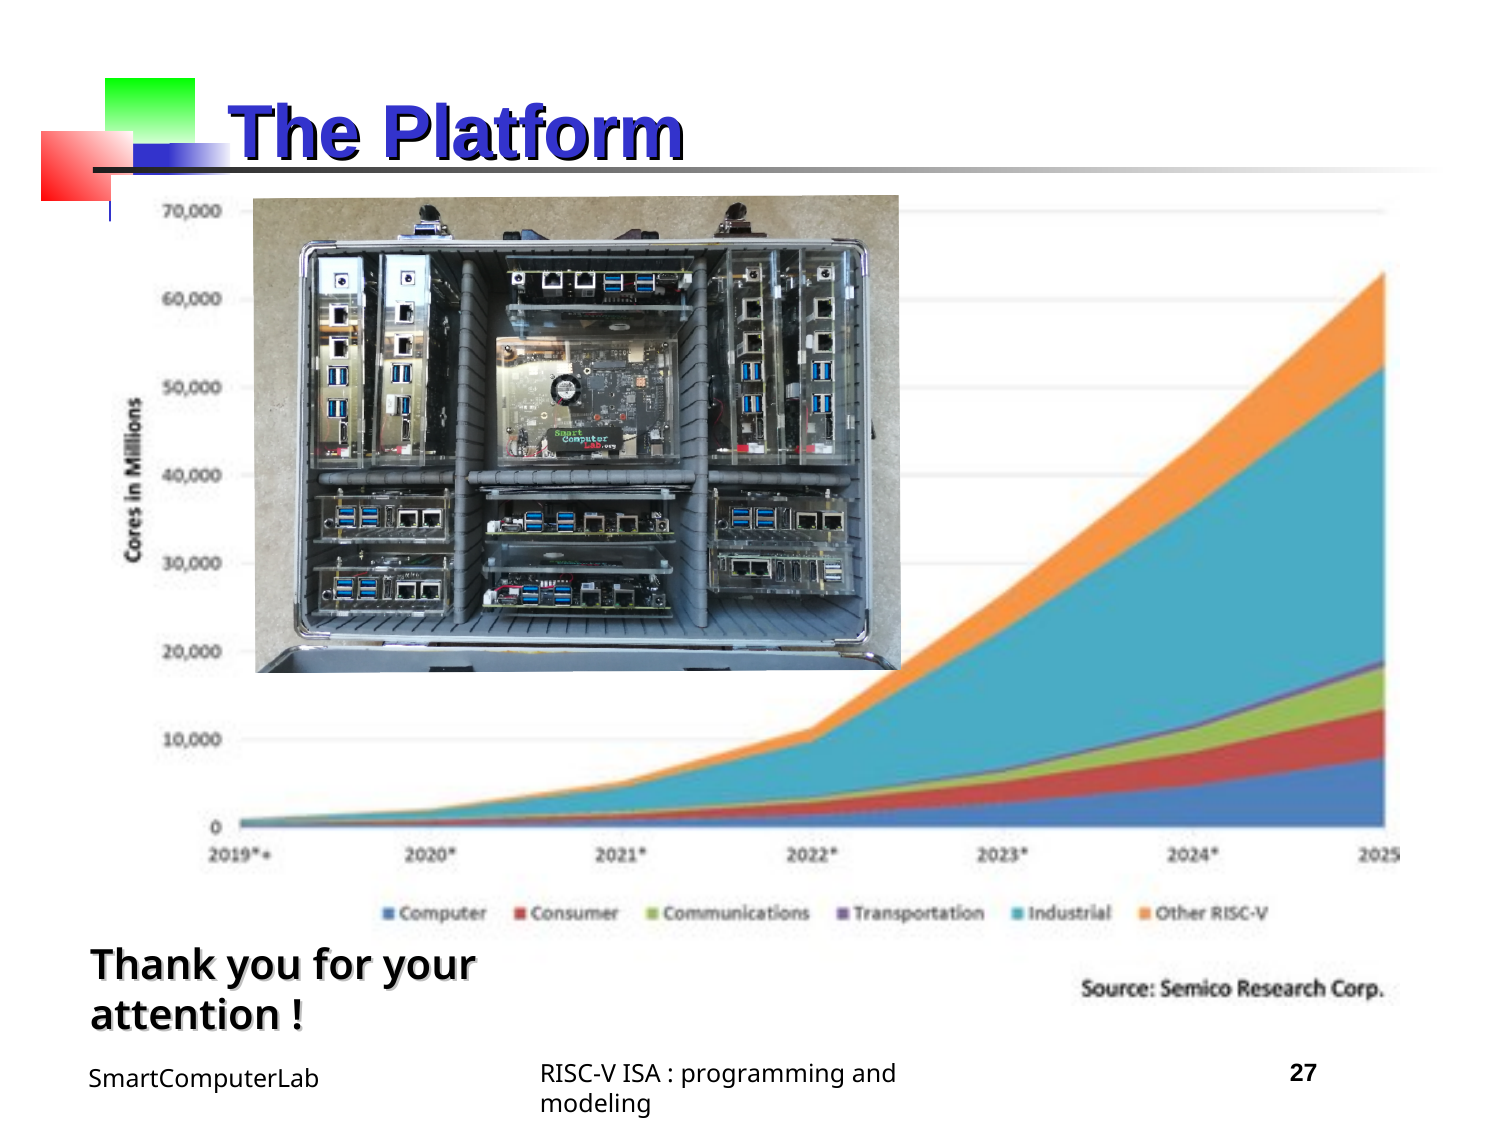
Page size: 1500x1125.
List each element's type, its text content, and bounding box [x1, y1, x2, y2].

title The Platform [212, 74, 1028, 180]
text_box Thank you for your attention ! [75, 930, 706, 1021]
picture [111, 175, 1400, 1006]
